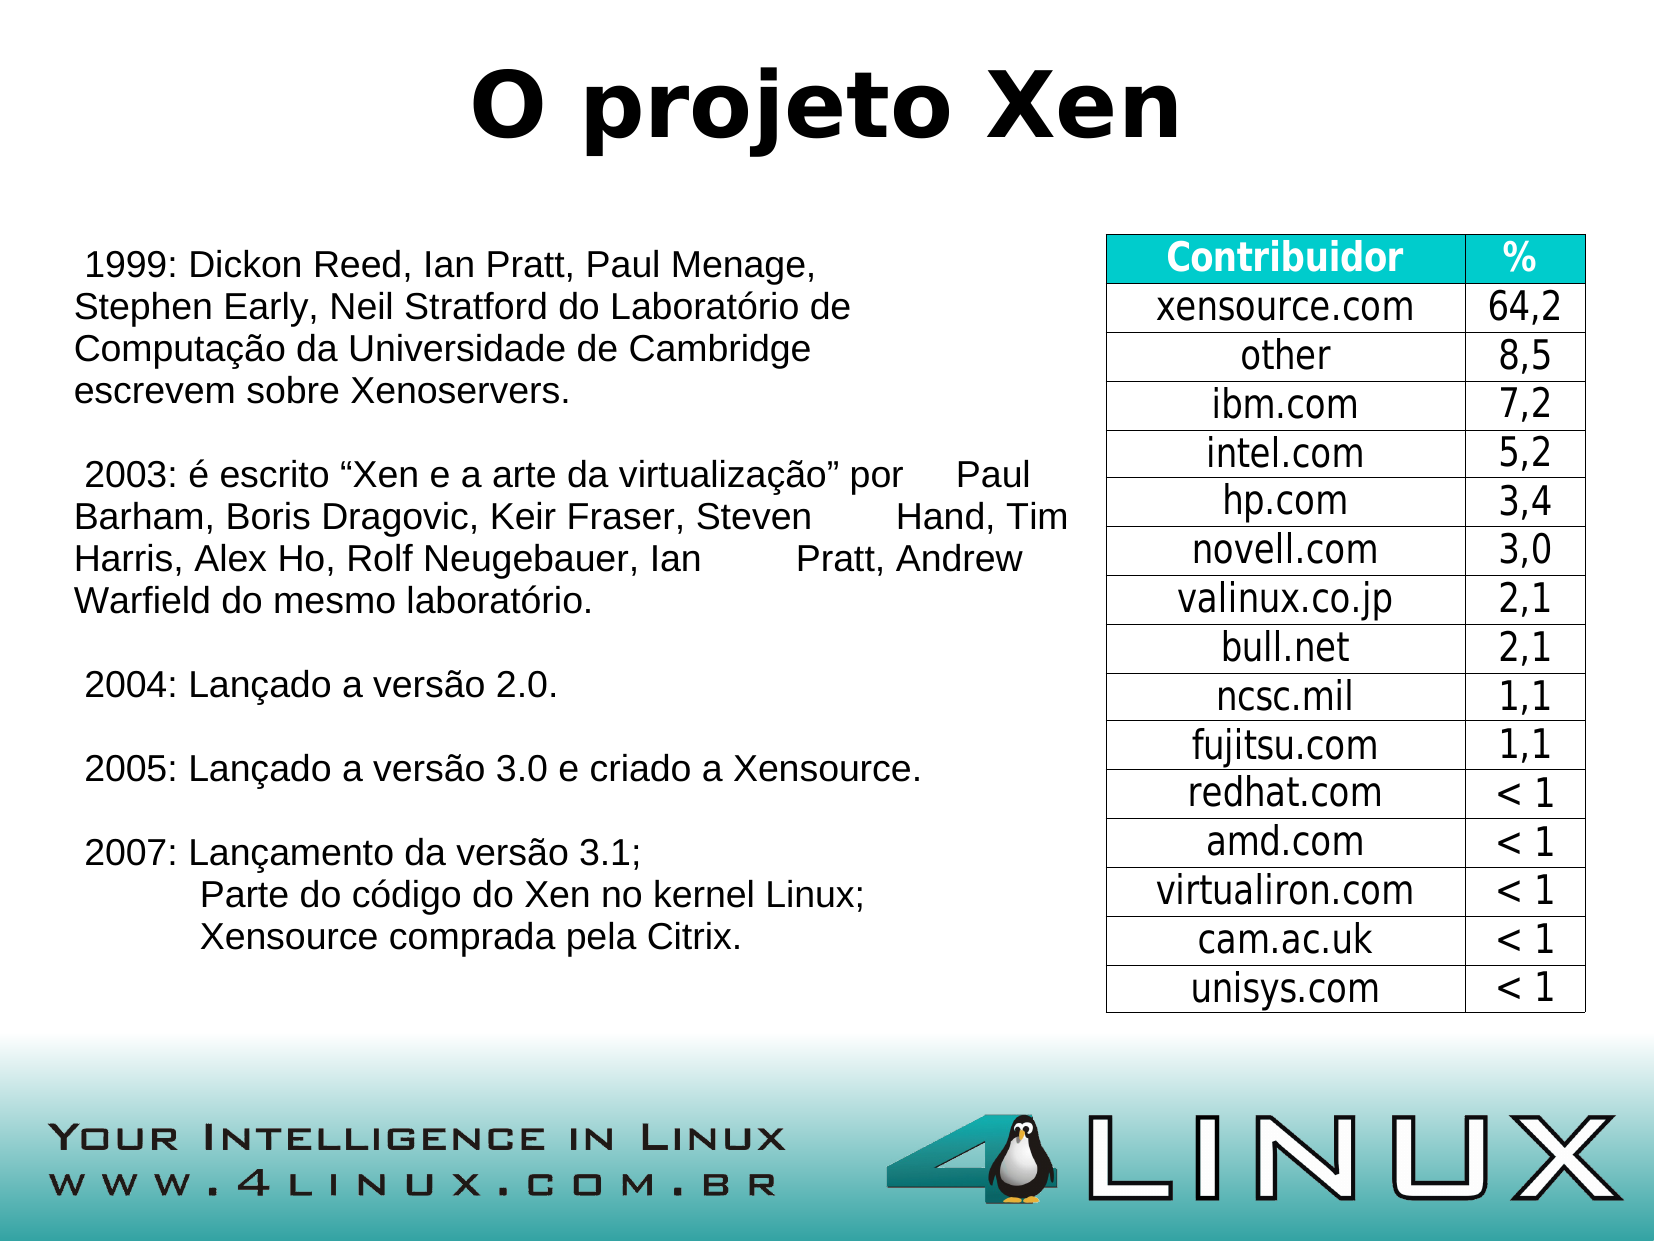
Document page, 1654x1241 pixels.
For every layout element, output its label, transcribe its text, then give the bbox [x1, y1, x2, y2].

title O projeto Xen [82, 9, 1571, 202]
chart [1104, 232, 1654, 1016]
text_box 1999: Dickon Reed, Ian Pratt, Paul Menage, Stephen Early, Neil Stratford do Laboratório de Computação da Universidade de Cambridge escrevem sobre Xenoservers. 2003: é escrito “Xen e a arte da virtualização” por Paul Barham, Boris Dragovic, Keir Fraser, Steven Hand, Tim Harris, Alex Ho, Rolf Neugebauer, Ian Pratt, Andrew Warfield do mesmo laboratório. 2004: Lançado a versão 2.0. 2005: Lançado a versão 3.0 e criado a Xensource. 2007: Lançamento da versão 3.1; Parte do código do Xen no kernel Linux; Xensource comprada pela Citrix. [59, 236, 1093, 1034]
picture [885, 1104, 1625, 1211]
picture [47, 1121, 786, 1196]
